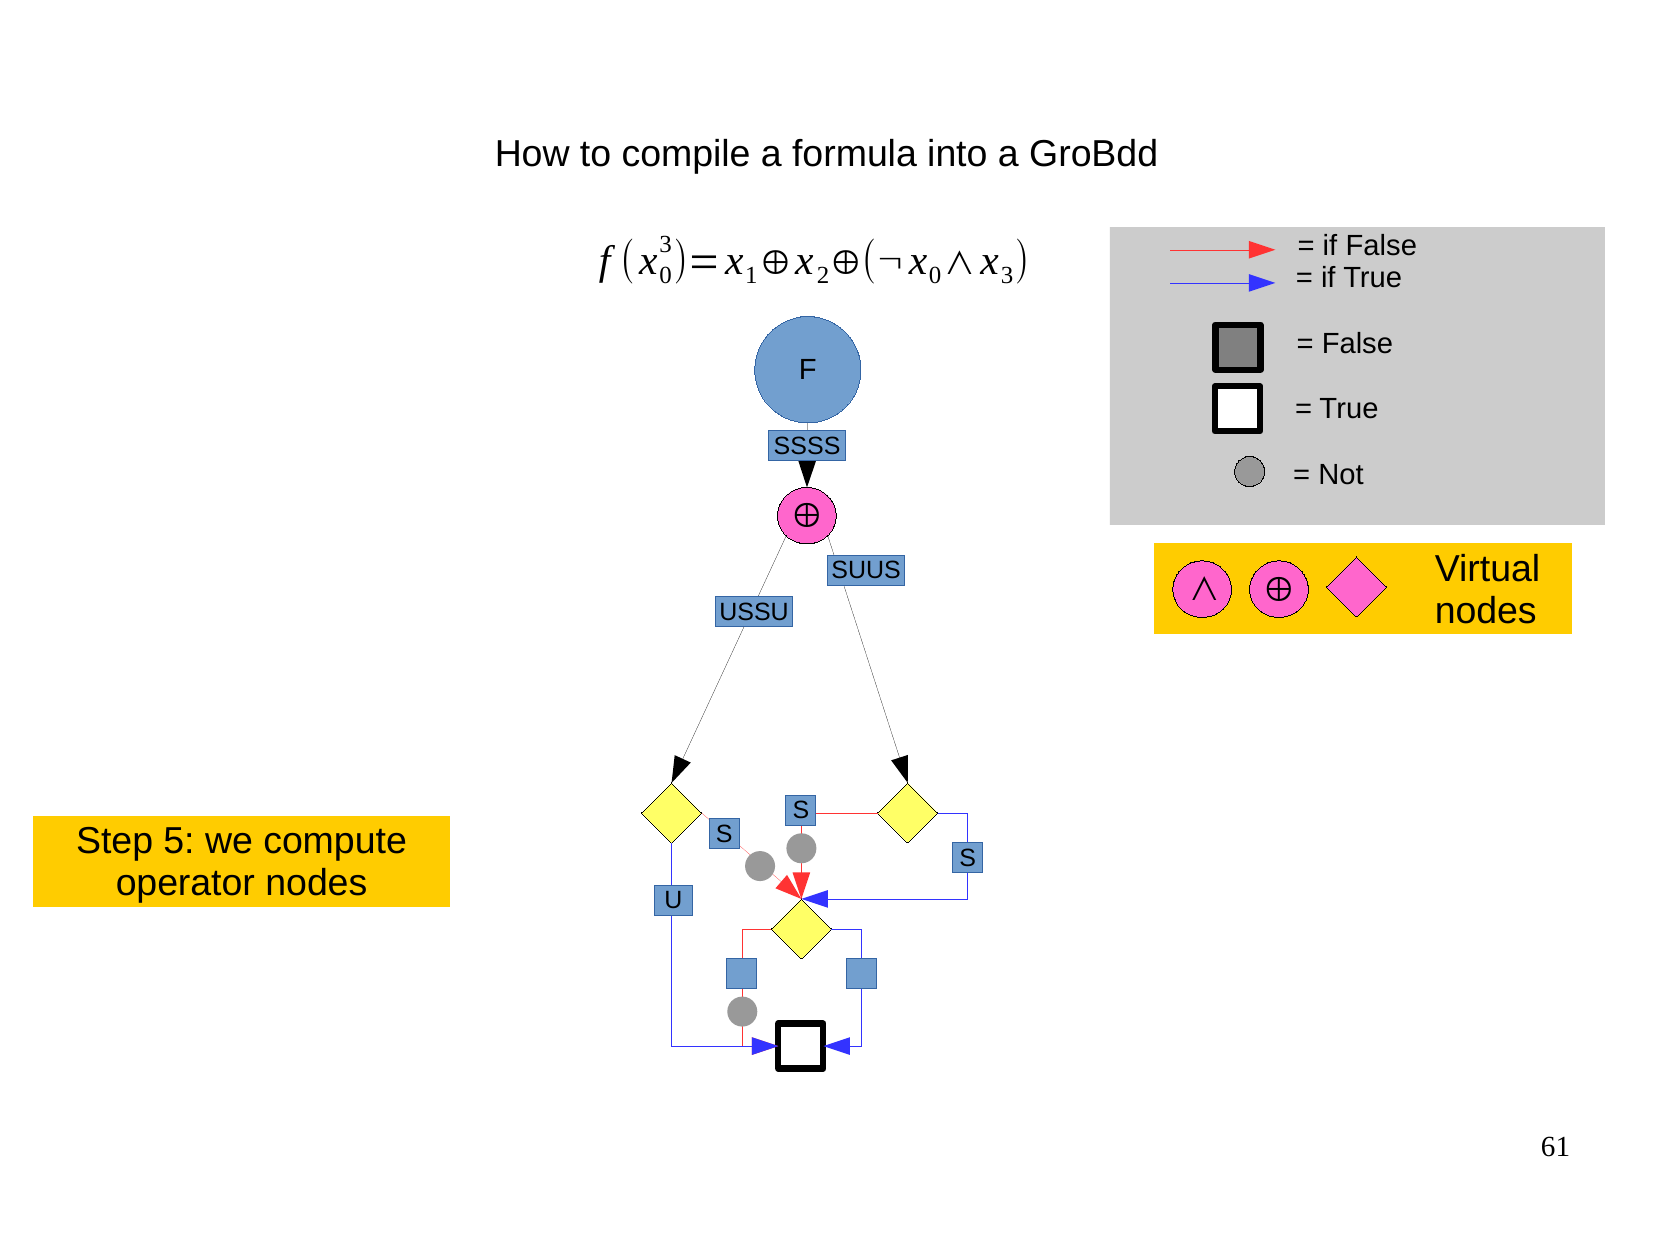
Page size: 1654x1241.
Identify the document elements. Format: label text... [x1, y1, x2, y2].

text_box [1154, 543, 1420, 634]
text_box U [654, 885, 693, 916]
chart [1254, 563, 1302, 610]
text_box [771, 899, 832, 959]
text_box [1215, 324, 1261, 370]
text_box [786, 833, 817, 864]
title How to compile a formula into a GroBdd [82, 49, 1571, 257]
text_box [846, 958, 877, 989]
text_box SSSS [768, 430, 846, 461]
text_box [1215, 386, 1261, 432]
text_box [787, 537, 826, 544]
text_box [641, 782, 701, 843]
text_box [727, 996, 758, 1027]
text_box [877, 782, 938, 843]
text_box USSU [715, 596, 793, 627]
text_box = if False = if True = False = True = Not [1109, 227, 1605, 525]
text_box S [785, 795, 816, 826]
text_box [777, 500, 782, 531]
text_box [1234, 456, 1265, 487]
text_box [778, 1023, 824, 1069]
text_box Step 5: we compute operator nodes [33, 816, 450, 907]
chart [590, 257, 1036, 289]
text_box [745, 851, 776, 882]
chart [782, 490, 830, 537]
text_box SUUS [827, 555, 905, 586]
text_box [726, 958, 757, 989]
text_box [830, 498, 837, 533]
chart [1181, 563, 1229, 610]
text_box S [709, 818, 740, 849]
text_box Virtual nodes [1420, 540, 1571, 639]
text_box F [754, 316, 861, 423]
text_box S [952, 842, 983, 873]
